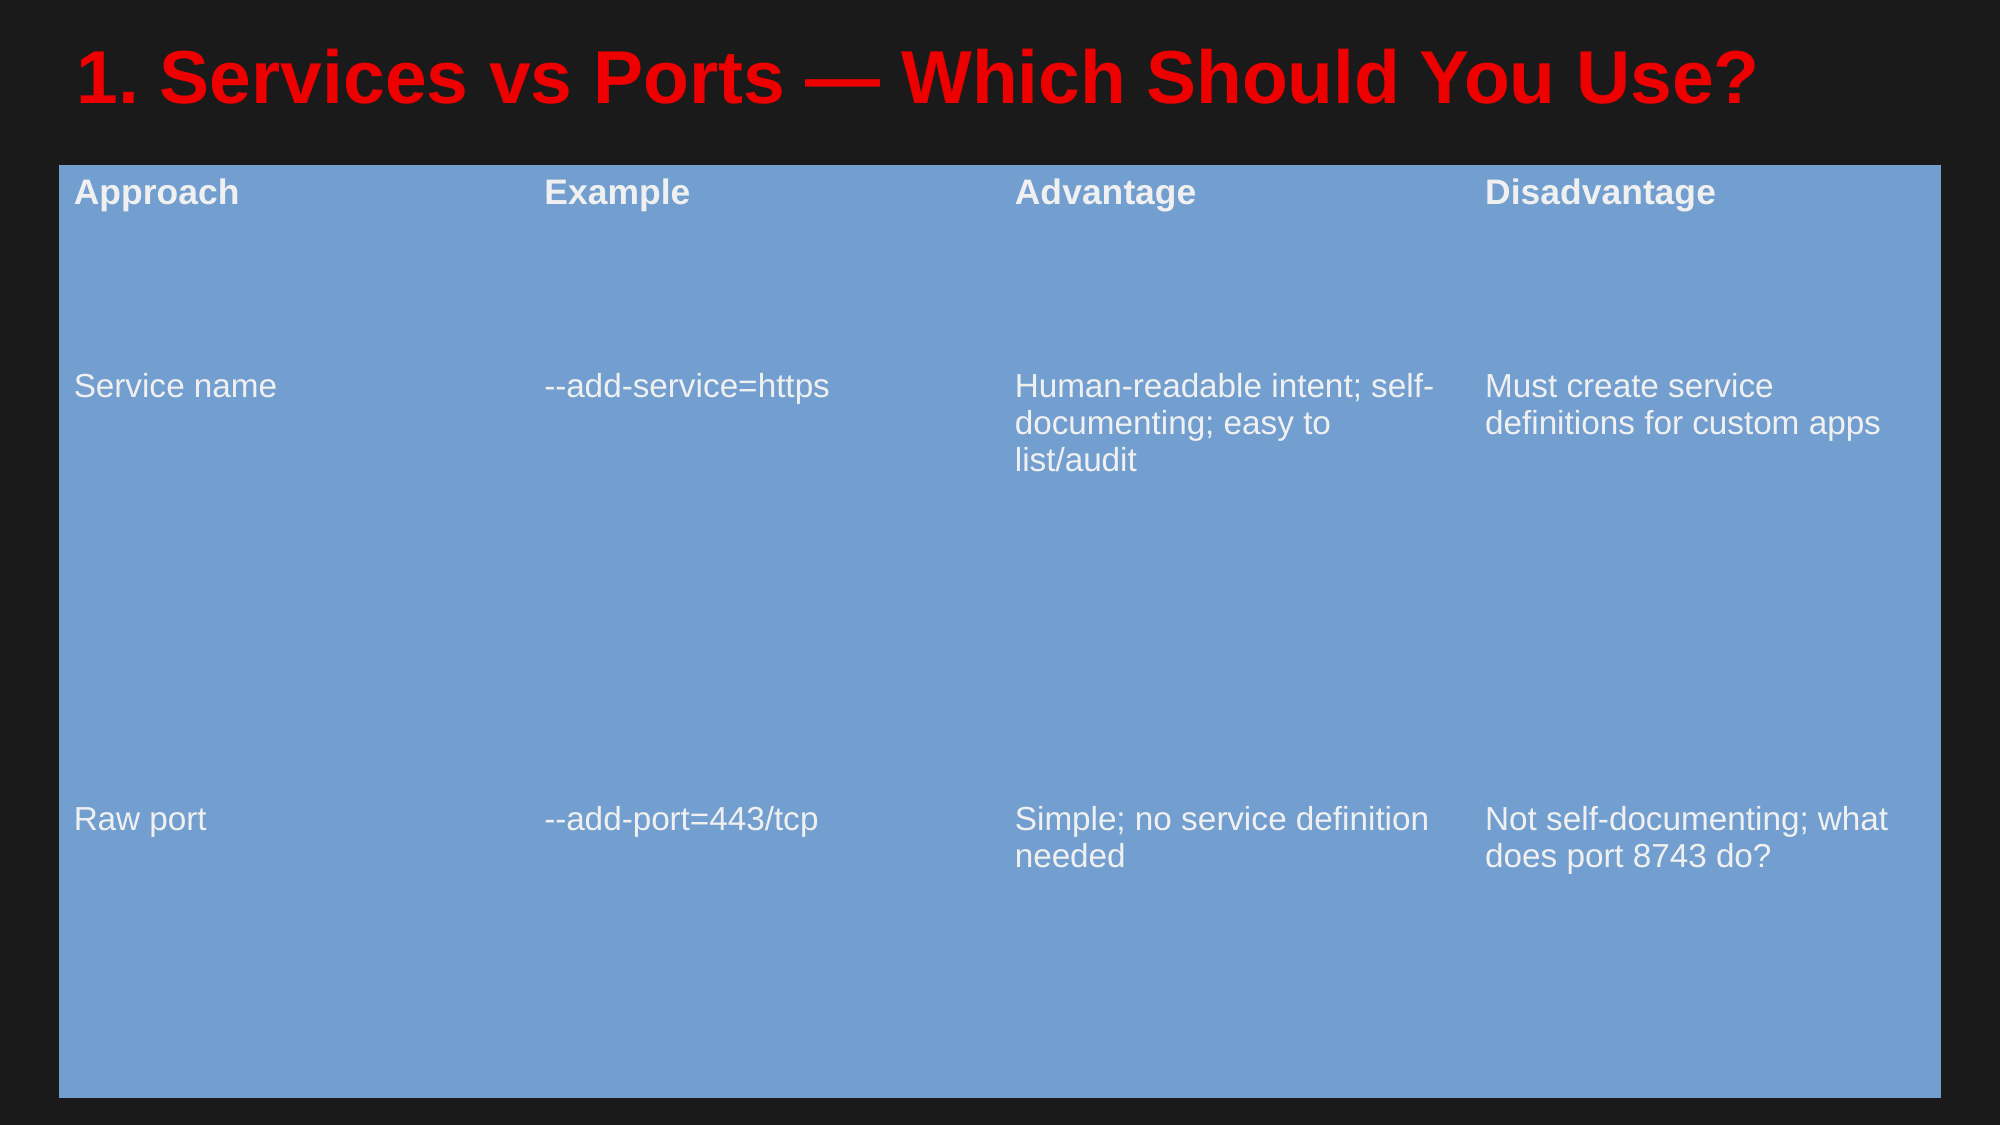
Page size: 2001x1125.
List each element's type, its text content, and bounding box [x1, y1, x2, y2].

table_cell Not self-documenting; what does port 8743 do? [1471, 793, 1941, 1098]
table_header Disadvantage [1471, 165, 1941, 360]
table_cell Must create service definitions for custom apps [1471, 360, 1941, 793]
table_cell Simple; no service definition needed [1000, 793, 1471, 1098]
text_box 1. Services vs Ports — Which Should You Use? [59, 23, 1942, 142]
table_cell Human-readable intent; self-documenting; easy to list/audit [1000, 360, 1471, 793]
table_header Approach [59, 165, 530, 360]
table_cell --add-port=443/tcp [530, 793, 1000, 1098]
table_header Advantage [1000, 165, 1471, 360]
table_cell Raw port [59, 793, 530, 1098]
table_cell Service name [59, 360, 530, 793]
table_cell --add-service=https [530, 360, 1000, 793]
table_header Example [530, 165, 1000, 360]
